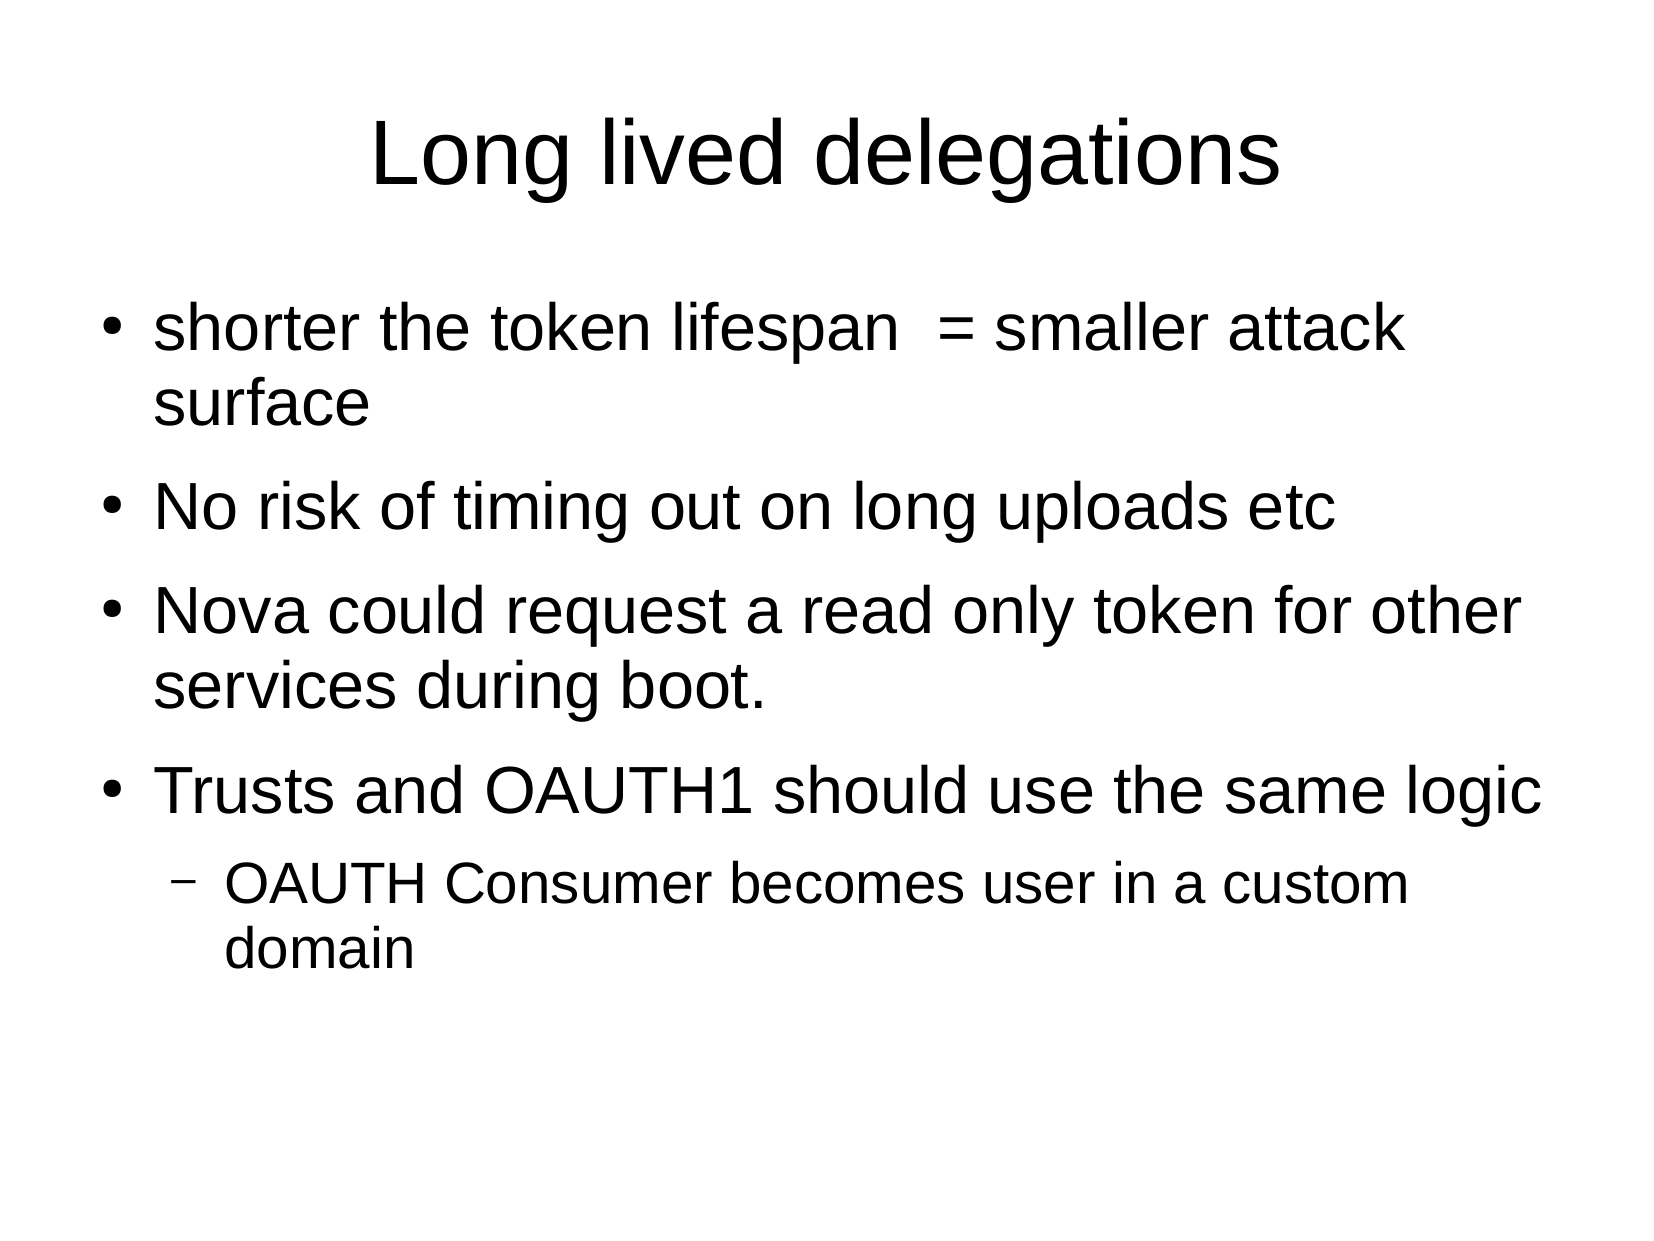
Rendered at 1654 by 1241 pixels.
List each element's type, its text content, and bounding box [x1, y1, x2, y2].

list shorter the token lifespan = smaller attack surface No risk of timing out on long uploads etc Nova could request a read only token for other services during boot. Trusts and OAUTH1 should use the same logic OAUTH Consumer becomes user in a custom domain [82, 290, 1571, 1010]
title Long lived delegations [82, 49, 1571, 257]
